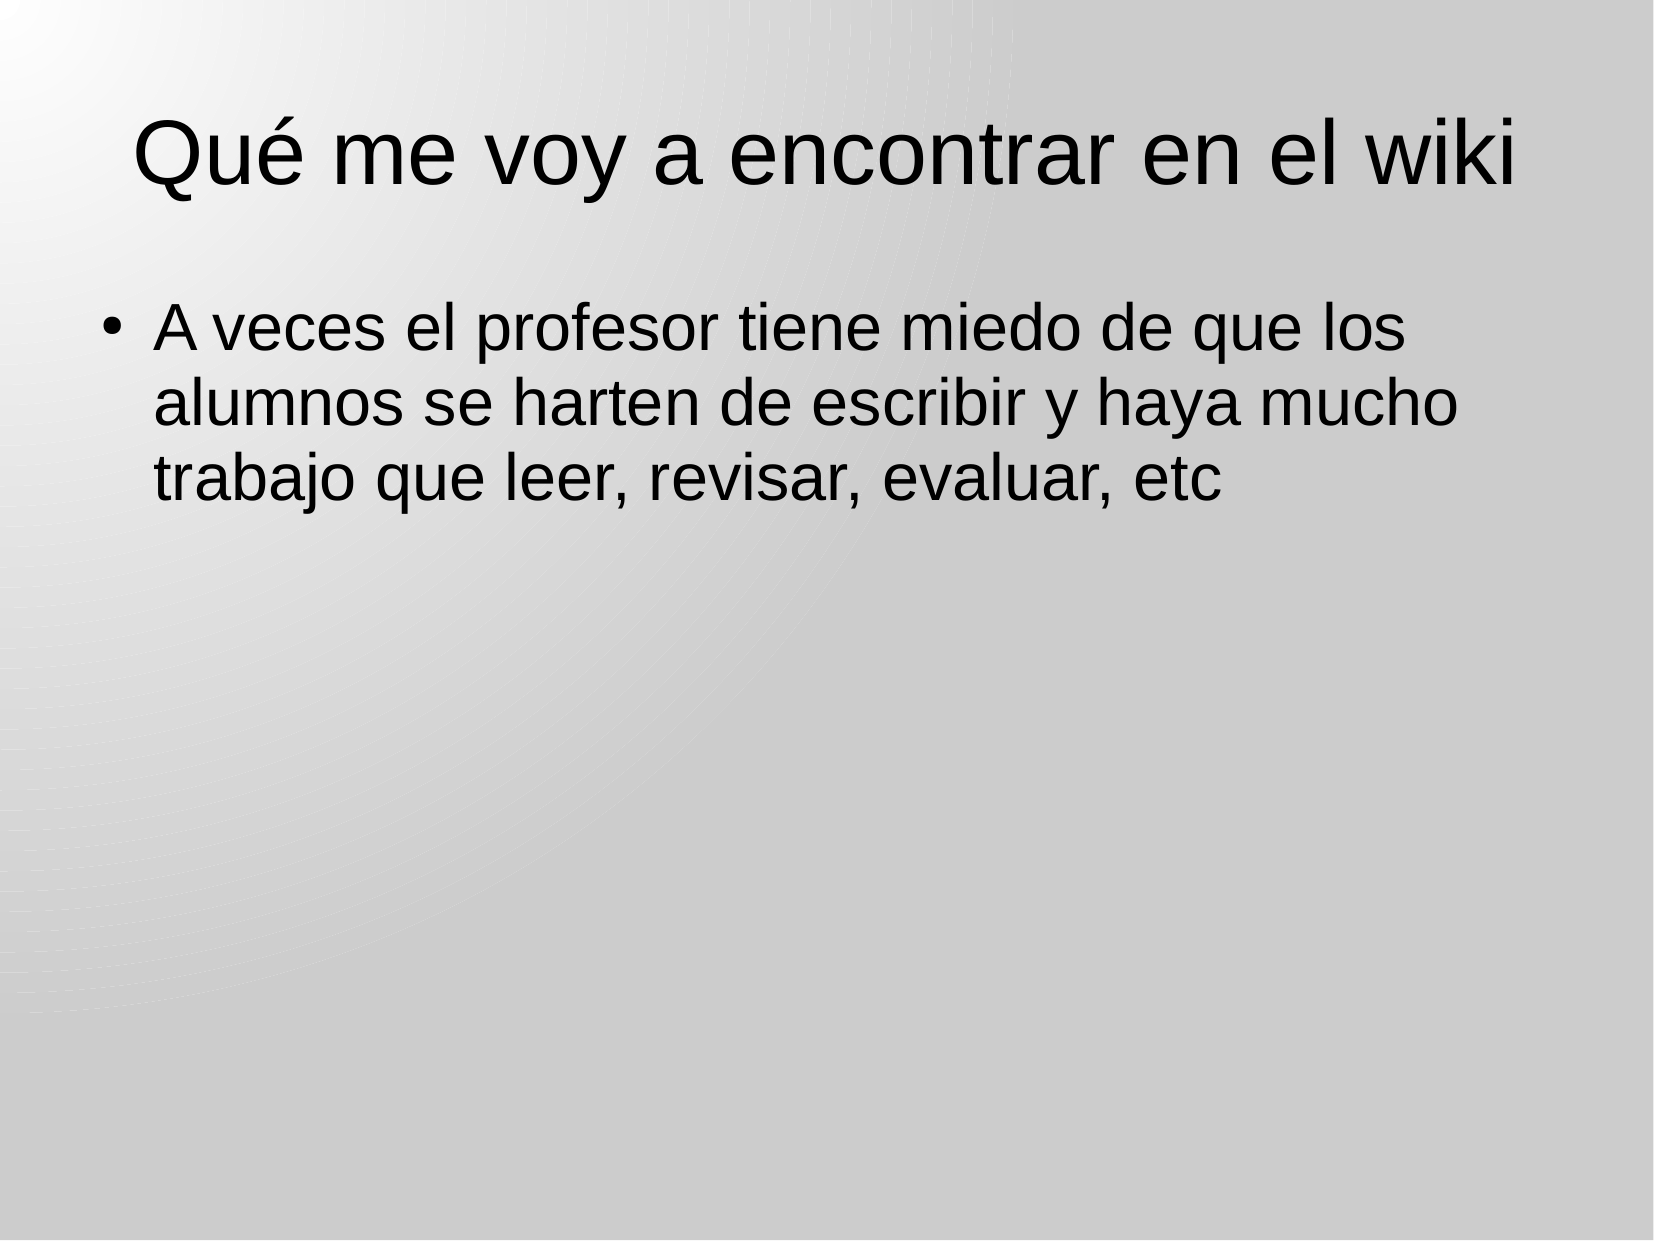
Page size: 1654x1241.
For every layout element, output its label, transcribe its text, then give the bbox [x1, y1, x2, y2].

title Qué me voy a encontrar en el wiki [82, 49, 1571, 257]
list A veces el profesor tiene miedo de que los alumnos se harten de escribir y haya mucho trabajo que leer, revisar, evaluar, etc [82, 290, 1538, 1109]
